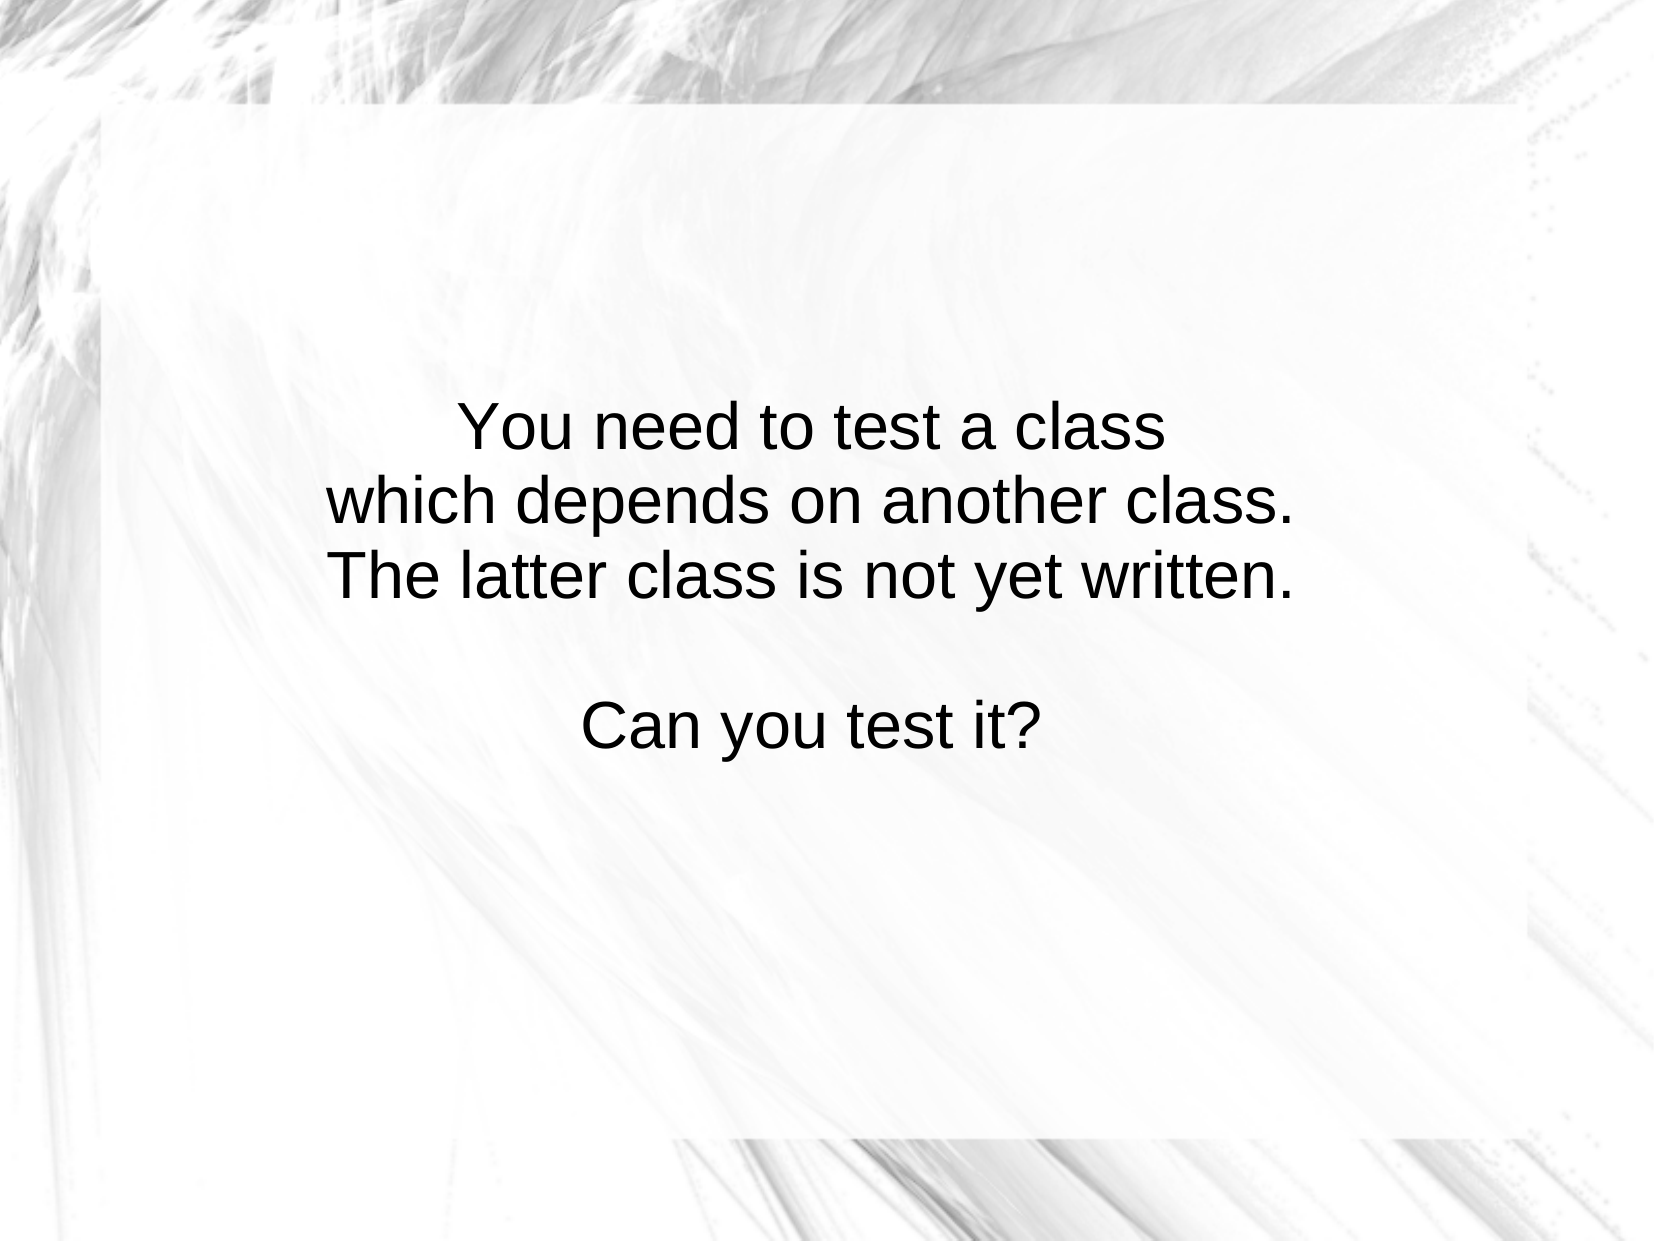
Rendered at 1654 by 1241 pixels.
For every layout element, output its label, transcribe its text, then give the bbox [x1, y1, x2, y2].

subtitle You need to test a class which depends on another class. The latter class is not yet written. Can you test it? [118, 112, 1506, 1039]
picture [0, 0, 1654, 1241]
